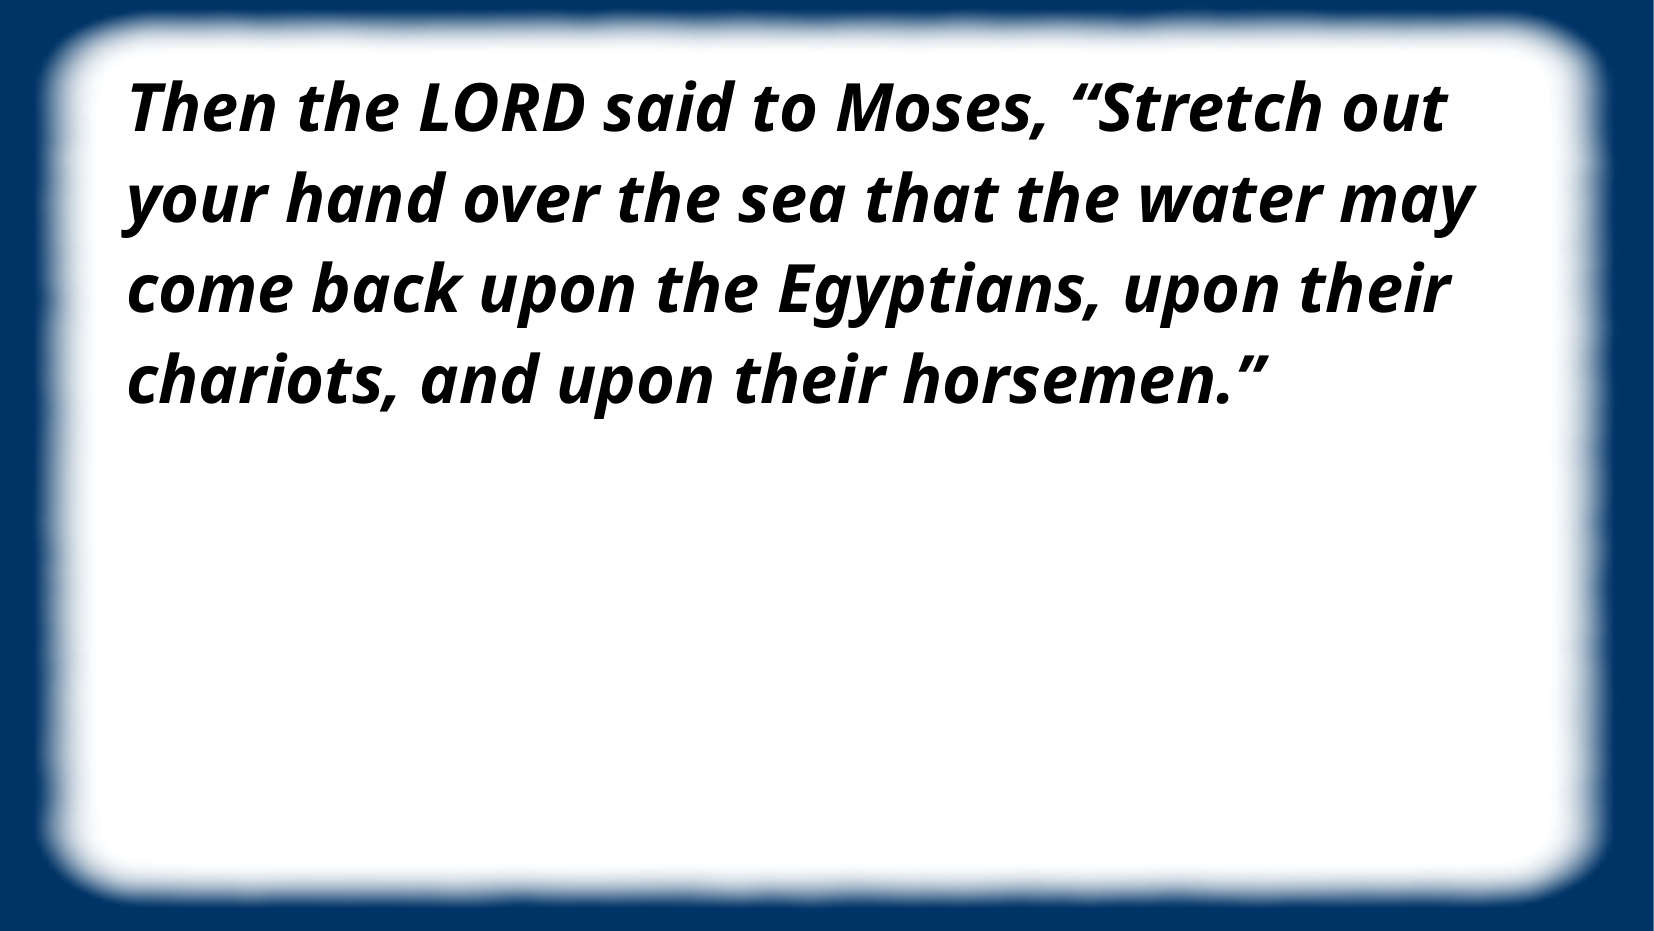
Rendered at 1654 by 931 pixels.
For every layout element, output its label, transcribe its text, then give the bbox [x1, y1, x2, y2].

text_box Then the Lord said to Moses, “Stretch out your hand over the sea that the water may come back upon the Egyptians, upon their chariots, and upon their horsemen.” [111, 52, 1531, 436]
picture [0, 0, 1654, 931]
